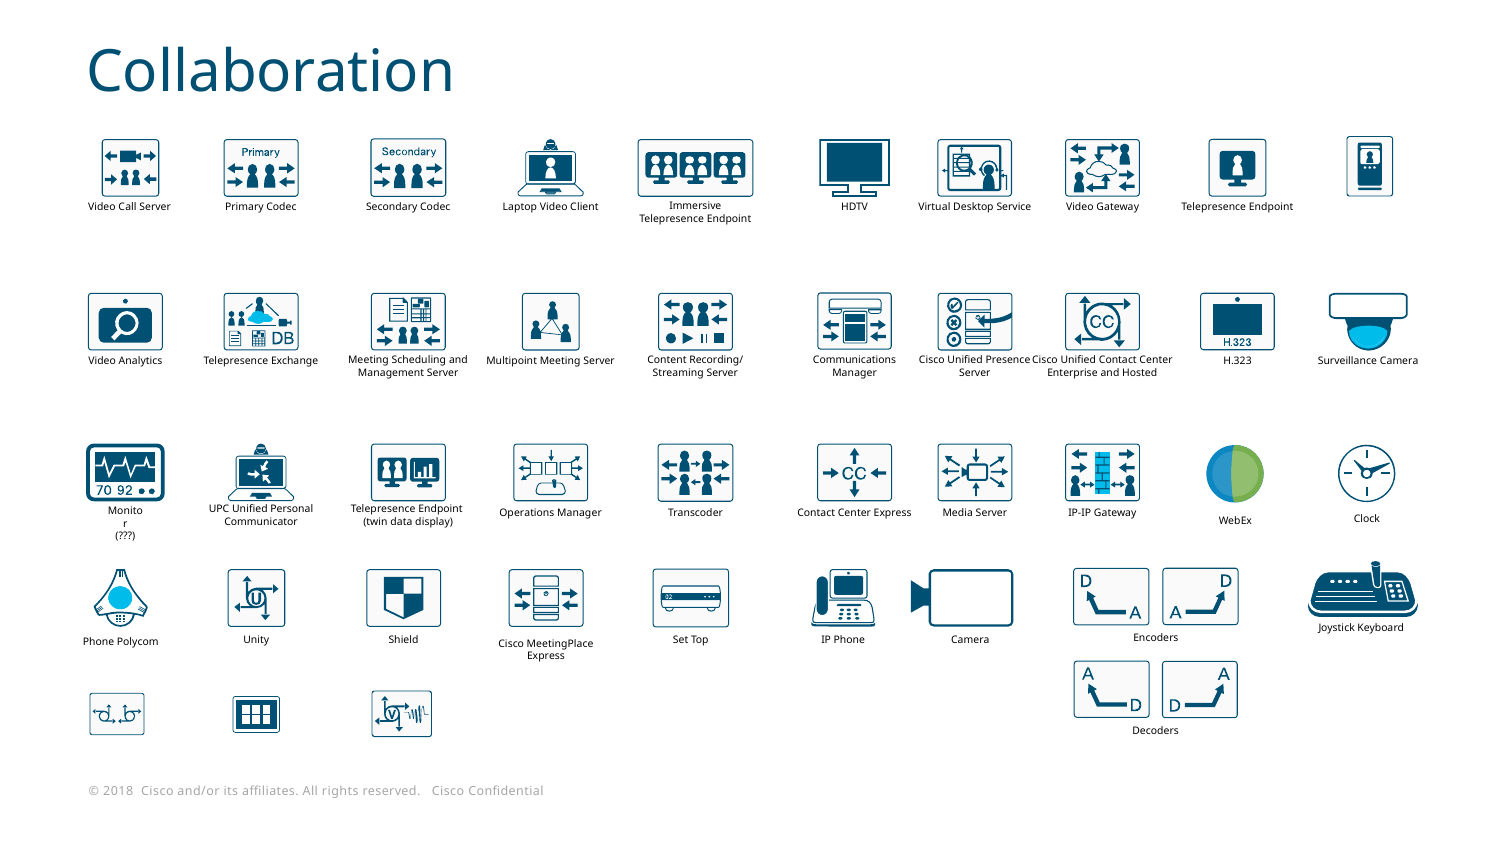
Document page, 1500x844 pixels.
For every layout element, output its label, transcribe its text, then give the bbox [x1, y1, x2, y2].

text_box Cisco Unified Contact Center Enterprise and Hosted [1060, 346, 1200, 386]
picture [959, 164, 968, 169]
text_box Cisco MeetingPlace Express [470, 629, 622, 670]
text_box H.323 [1200, 346, 1313, 375]
text_box Shield [328, 625, 479, 653]
picture [371, 690, 430, 735]
picture [910, 569, 930, 588]
picture [637, 141, 754, 192]
picture [993, 171, 998, 188]
picture [967, 314, 989, 328]
picture [1075, 567, 1239, 626]
text_box HDTV [779, 192, 888, 221]
picture [253, 716, 259, 723]
picture [517, 139, 584, 192]
text_box Transcoder [626, 498, 782, 526]
picture [513, 443, 589, 499]
text_box Virtual Desktop Service [888, 192, 1005, 221]
text_box Content Recording/ Streaming Server [598, 346, 765, 386]
text_box IP-IP Gateway [1043, 498, 1200, 526]
picture [373, 443, 444, 495]
picture [508, 571, 584, 625]
picture [109, 615, 115, 622]
text_box Laptop Video Client [475, 192, 598, 221]
text_box Contact Center Express [782, 498, 907, 526]
picture [1206, 445, 1226, 466]
text_box Video Call Server [71, 192, 188, 221]
picture [1340, 447, 1393, 500]
text_box Media Server [907, 498, 1043, 526]
picture [1331, 295, 1405, 316]
picture [524, 295, 580, 351]
picture [863, 187, 890, 192]
text_box Telepresence Endpoint (twin data display) [341, 495, 503, 535]
text_box Encoders [1073, 626, 1239, 652]
picture [232, 696, 281, 738]
picture [371, 690, 436, 744]
picture [1338, 444, 1360, 464]
picture [932, 572, 1010, 624]
picture [1328, 316, 1363, 351]
picture [910, 606, 931, 627]
picture [93, 609, 114, 627]
picture [1375, 317, 1408, 351]
picture [126, 569, 148, 605]
picture [652, 568, 730, 628]
picture [660, 295, 733, 351]
picture [228, 443, 295, 495]
text_box Telepresence Exchange [164, 346, 332, 375]
picture [370, 295, 444, 351]
picture [937, 141, 1010, 192]
text_box UPC Unified Personal Communicator [182, 495, 341, 535]
picture [1338, 482, 1362, 503]
picture [1307, 560, 1419, 613]
picture [126, 614, 132, 622]
text_box Operations Manager [475, 498, 626, 526]
picture [127, 611, 148, 627]
picture [1065, 139, 1138, 192]
picture [822, 142, 887, 192]
picture [93, 569, 115, 605]
picture [937, 295, 1013, 351]
text_box Cisco Unified Presence Server [944, 346, 1060, 386]
picture [819, 187, 846, 192]
picture [1213, 445, 1265, 503]
picture [1067, 443, 1138, 499]
picture [1206, 481, 1228, 503]
picture [811, 569, 876, 623]
picture [950, 148, 998, 188]
picture [227, 571, 283, 625]
picture [104, 141, 157, 192]
text_box Monitor (???) [92, 497, 159, 550]
picture [1372, 444, 1396, 467]
text_box Surveillance Camera [1313, 346, 1444, 375]
text_box Video Gateway [1005, 192, 1140, 221]
picture [90, 295, 161, 346]
picture [243, 706, 249, 713]
picture [1208, 141, 1267, 192]
text_box Camera [916, 625, 1025, 653]
picture [817, 292, 890, 346]
text_box WebEx [1156, 506, 1315, 535]
title Collaboration [71, 36, 1162, 113]
picture [967, 301, 989, 311]
picture [1202, 295, 1273, 346]
picture [1067, 295, 1138, 351]
text_box Joystick Keyboard [1287, 614, 1439, 642]
text_box IP Phone [787, 625, 900, 653]
picture [366, 571, 439, 625]
picture [819, 443, 890, 499]
picture [91, 448, 160, 497]
picture [1346, 136, 1400, 201]
text_box Immersive Telepresence Endpoint [598, 192, 793, 232]
picture [1073, 660, 1163, 719]
picture [657, 443, 734, 498]
picture [223, 139, 299, 192]
picture [1372, 480, 1396, 503]
text_box Primary Codec [188, 192, 334, 221]
picture [97, 593, 145, 614]
text_box Decoders [1080, 719, 1232, 745]
text_box Set Top [615, 625, 767, 653]
picture [112, 575, 131, 590]
text_box Video Analytics [64, 346, 164, 375]
text_box Secondary Codec [334, 192, 475, 221]
picture [937, 443, 1013, 499]
text_box Clock [1291, 504, 1443, 533]
picture [1164, 663, 1236, 716]
text_box Multipoint Meeting Server [467, 346, 598, 375]
picture [243, 716, 249, 723]
picture [253, 706, 259, 713]
picture [223, 295, 299, 351]
picture [89, 692, 148, 741]
text_box Telepresence Endpoint [1140, 192, 1335, 221]
text_box Communications Manager [765, 346, 944, 386]
text_box Phone Polycom [59, 627, 182, 656]
text_box Unity [206, 625, 306, 653]
picture [370, 138, 444, 192]
text_box Meeting Scheduling and Management Server [332, 346, 484, 386]
